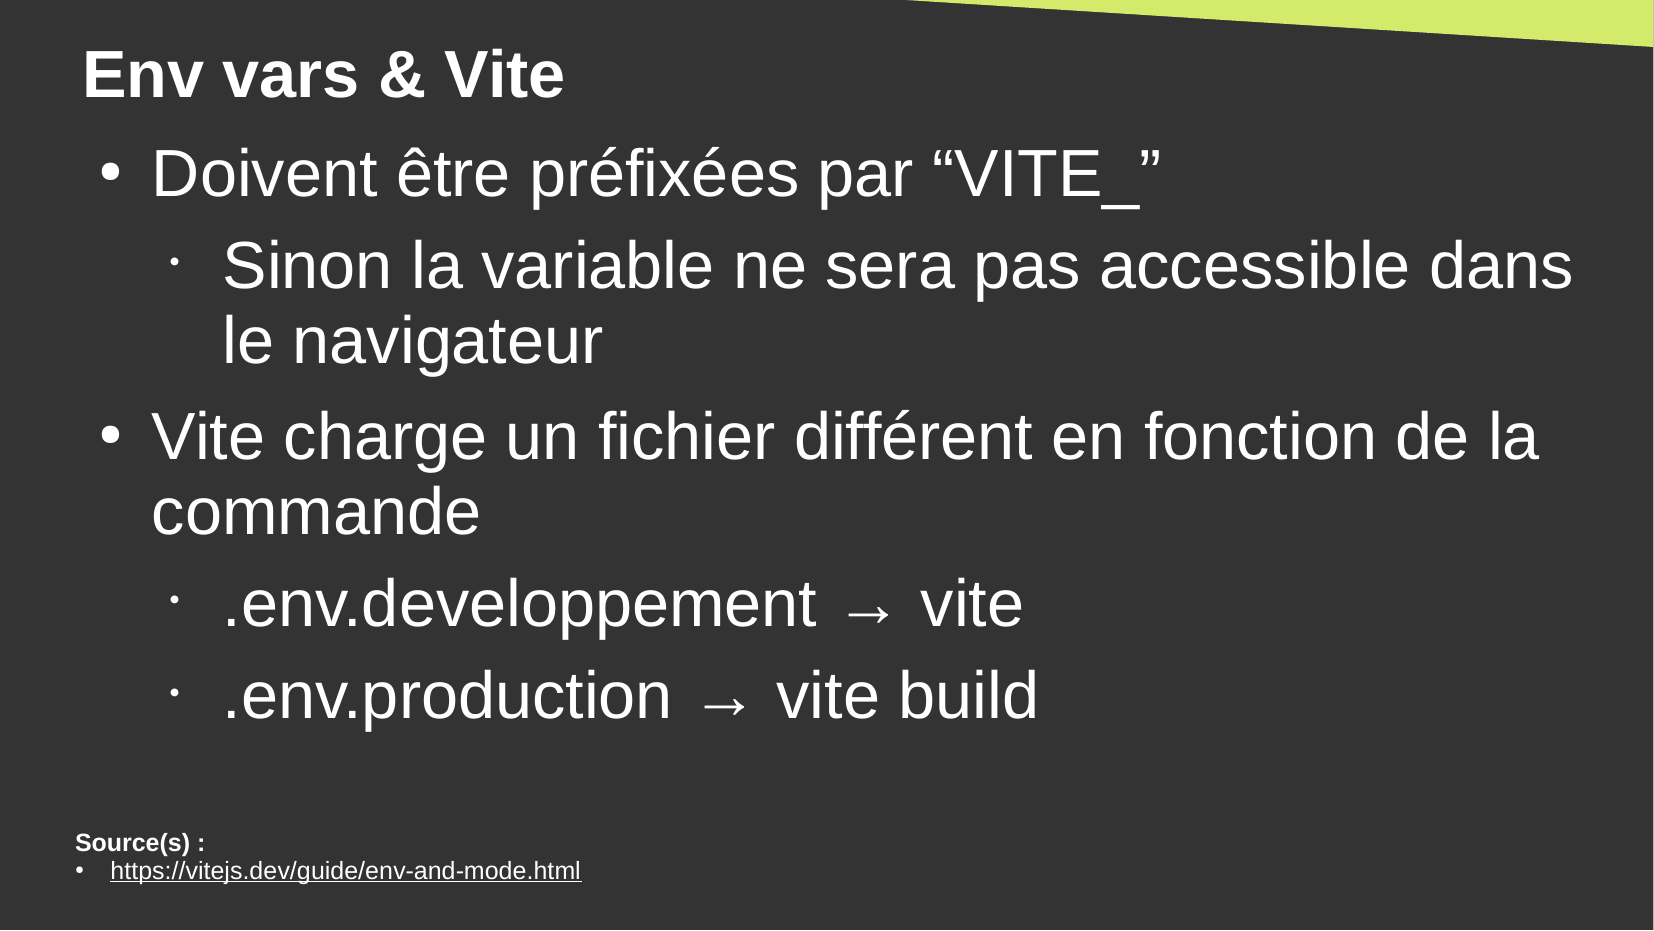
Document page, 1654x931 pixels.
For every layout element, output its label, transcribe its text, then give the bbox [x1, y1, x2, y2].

title Env vars & Vite [82, 37, 1571, 114]
text_box Source(s) : https://vitejs.dev/guide/env-and-mode.html [60, 821, 1546, 931]
text_box [905, 0, 1654, 48]
list Doivent être préfixées par “VITE_” Sinon la variable ne sera pas accessible dans le navigateur Vite charge un fichier différent en fonction de la commande .env.developpement → vite .env.production → vite build [80, 135, 1620, 739]
